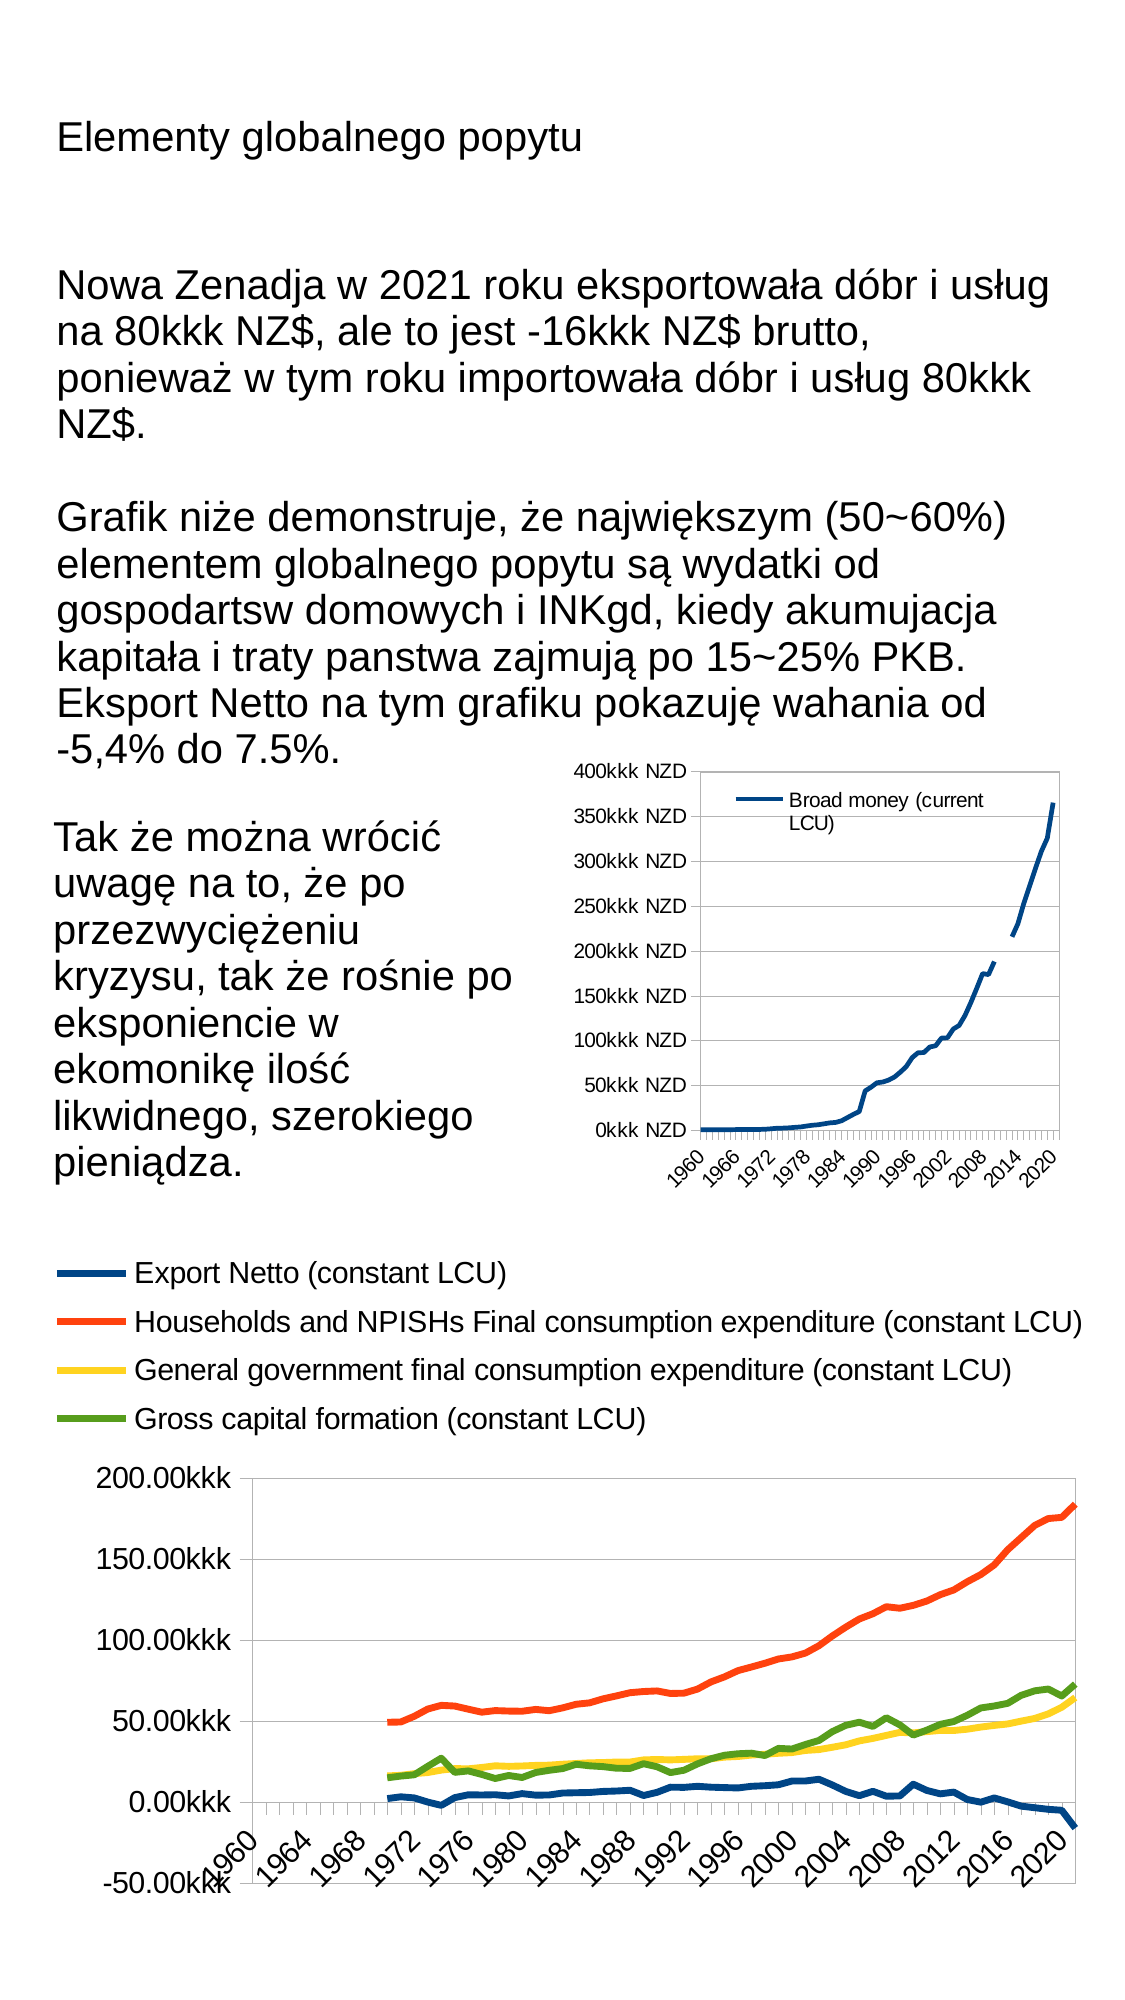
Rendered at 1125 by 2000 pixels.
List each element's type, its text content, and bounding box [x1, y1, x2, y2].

title Elementy globalnego popytu [56, 25, 1069, 249]
text_box Nowa Zenadja w 2021 roku eksportowała dóbr i usług na 80kkk NZ$, ale to jest -16kkk NZ$ brutto, ponieważ w tym roku importowała dóbr i usług 80kkk NZ$. Grafik niże demonstruje, że największym (50~60%) elementem globalnego popytu są wydatki od gospodartsw domowych i INKgd, kiedy akumujacja kapitała i traty panstwa zajmują po 15~25% PKB. Eksport Netto na tym grafiku pokazuję wahania od -5,4% do 7.5%. [56, 261, 1069, 1225]
picture [10, 1225, 1125, 2000]
text_box Tak że można wrócić uwagę na to, że po przezwyciężeniu kryzysu, tak że rośnie po eksponiencie w ekomonikę ilość likwidnego, szerokiego pieniądza. [38, 806, 539, 1193]
chart [556, 730, 1069, 1243]
